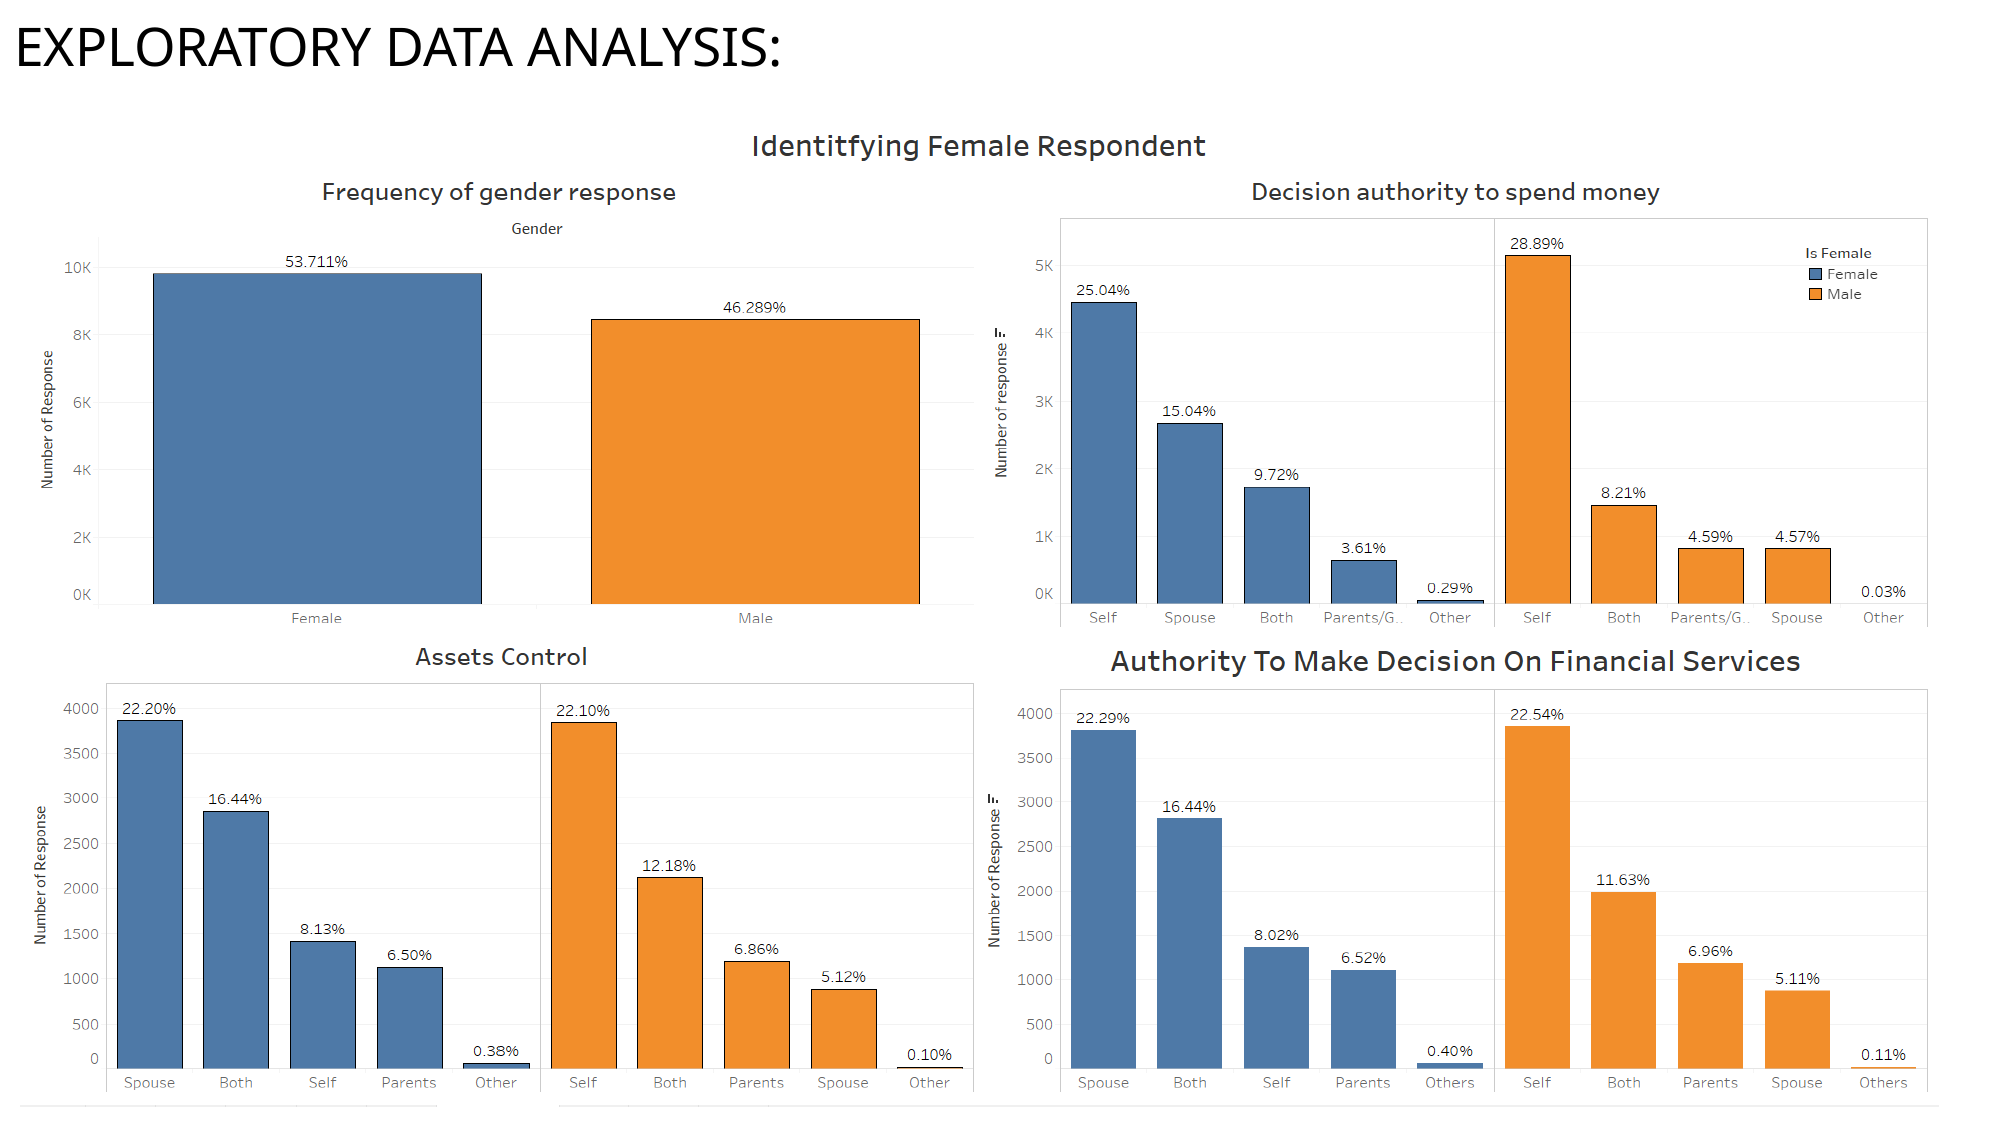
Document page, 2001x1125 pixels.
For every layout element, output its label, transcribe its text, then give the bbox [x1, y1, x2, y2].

picture [20, 119, 1939, 1107]
title EXPLORATORY DATA ANALYSIS: [0, 12, 1678, 86]
